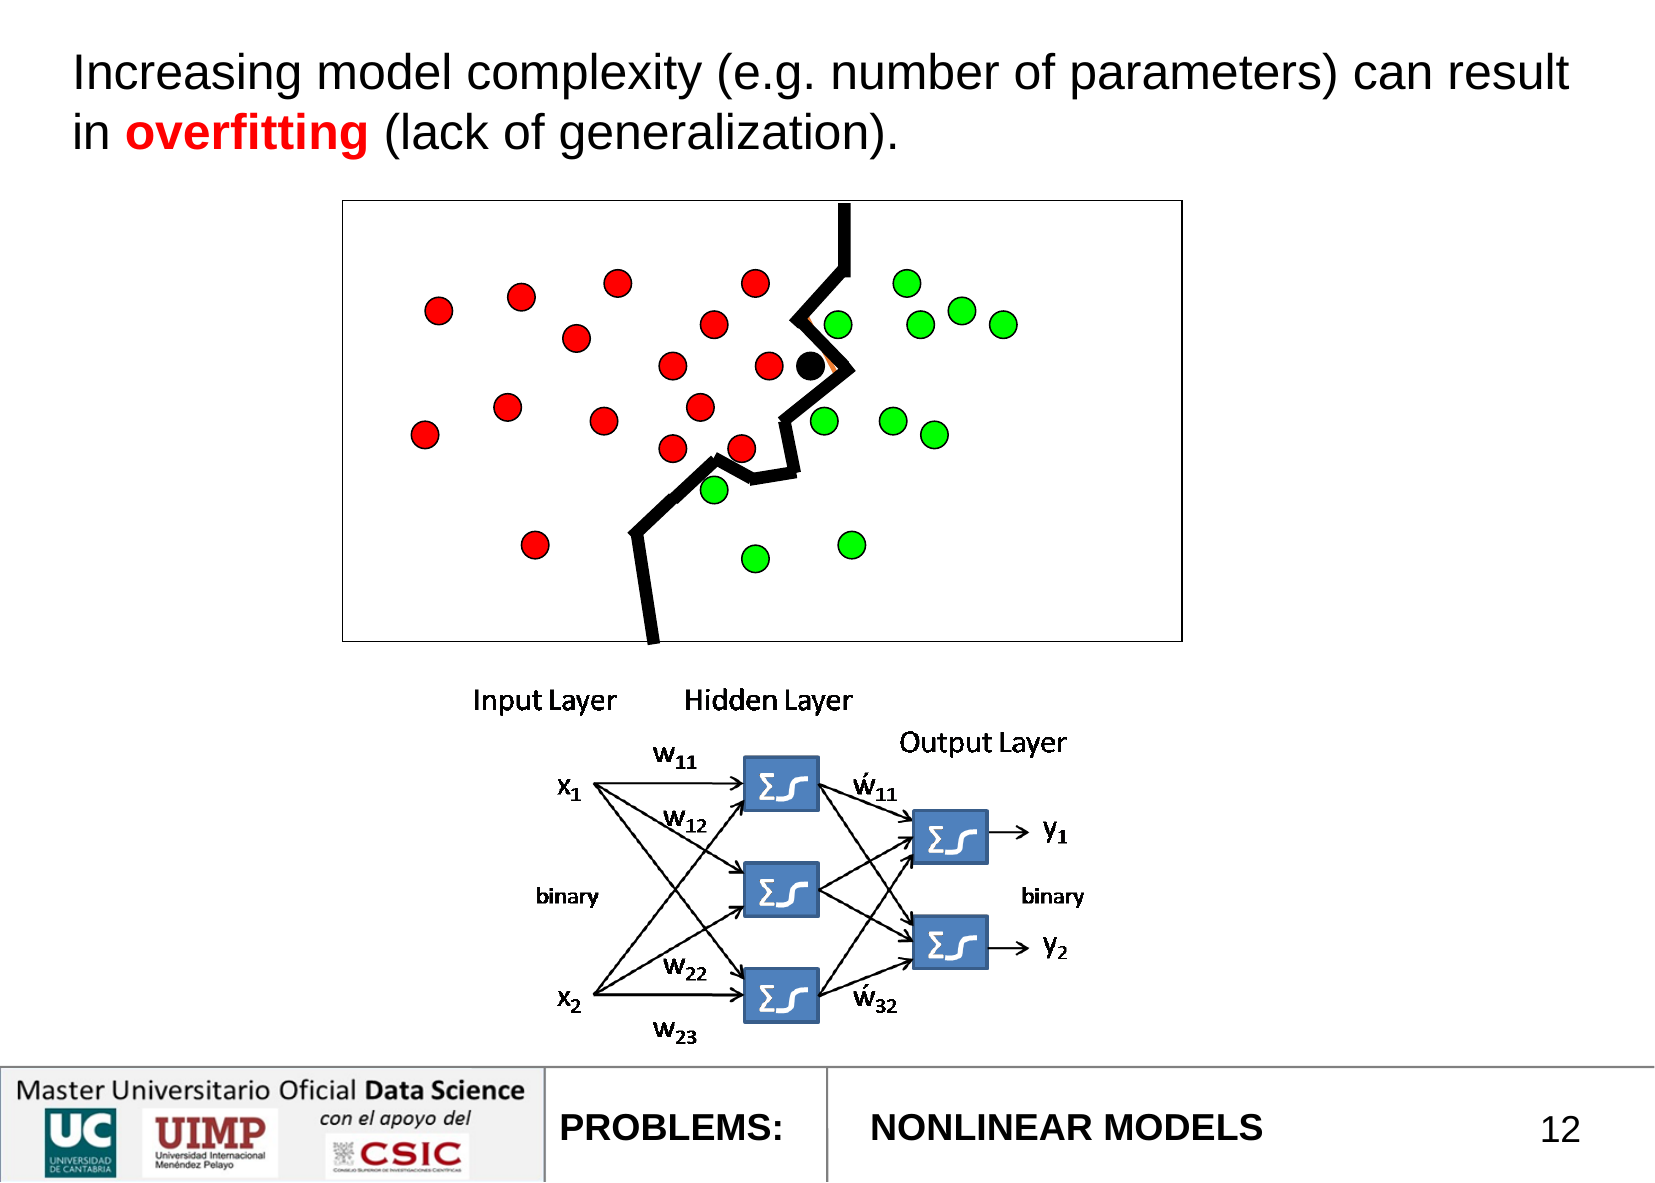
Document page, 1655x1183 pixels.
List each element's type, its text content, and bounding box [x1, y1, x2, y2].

text_box NONLINEAR MODELS [855, 1095, 1456, 1148]
picture [546, 1069, 550, 1182]
text_box Increasing model complexity (e.g. number of parameters) can result in overfitting (lack of generalization). [64, 31, 1596, 167]
text_box <number> [1474, 1095, 1597, 1159]
picture [451, 668, 1099, 1052]
text_box [342, 200, 1183, 642]
picture [0, 1068, 543, 1182]
